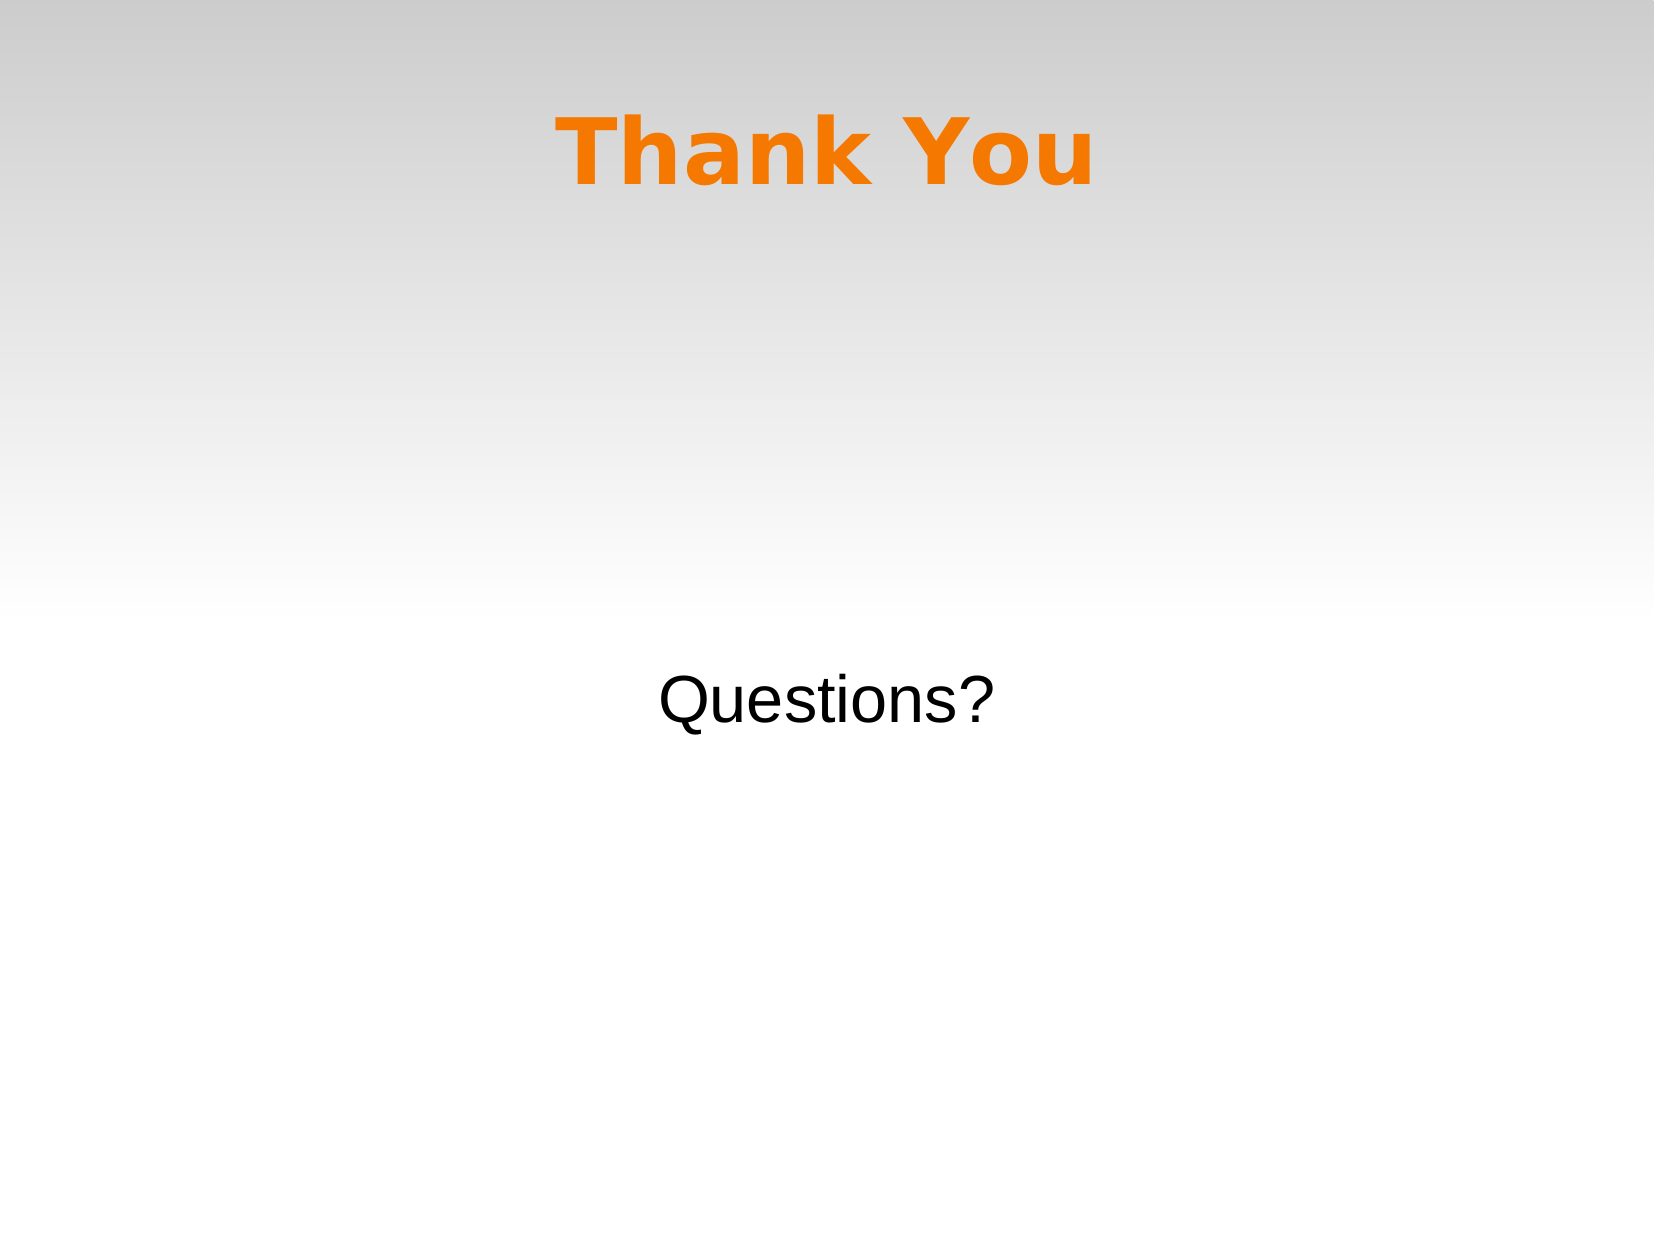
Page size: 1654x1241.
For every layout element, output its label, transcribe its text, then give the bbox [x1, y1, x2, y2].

subtitle Questions? [82, 297, 1571, 1102]
title Thank You [82, 56, 1571, 250]
